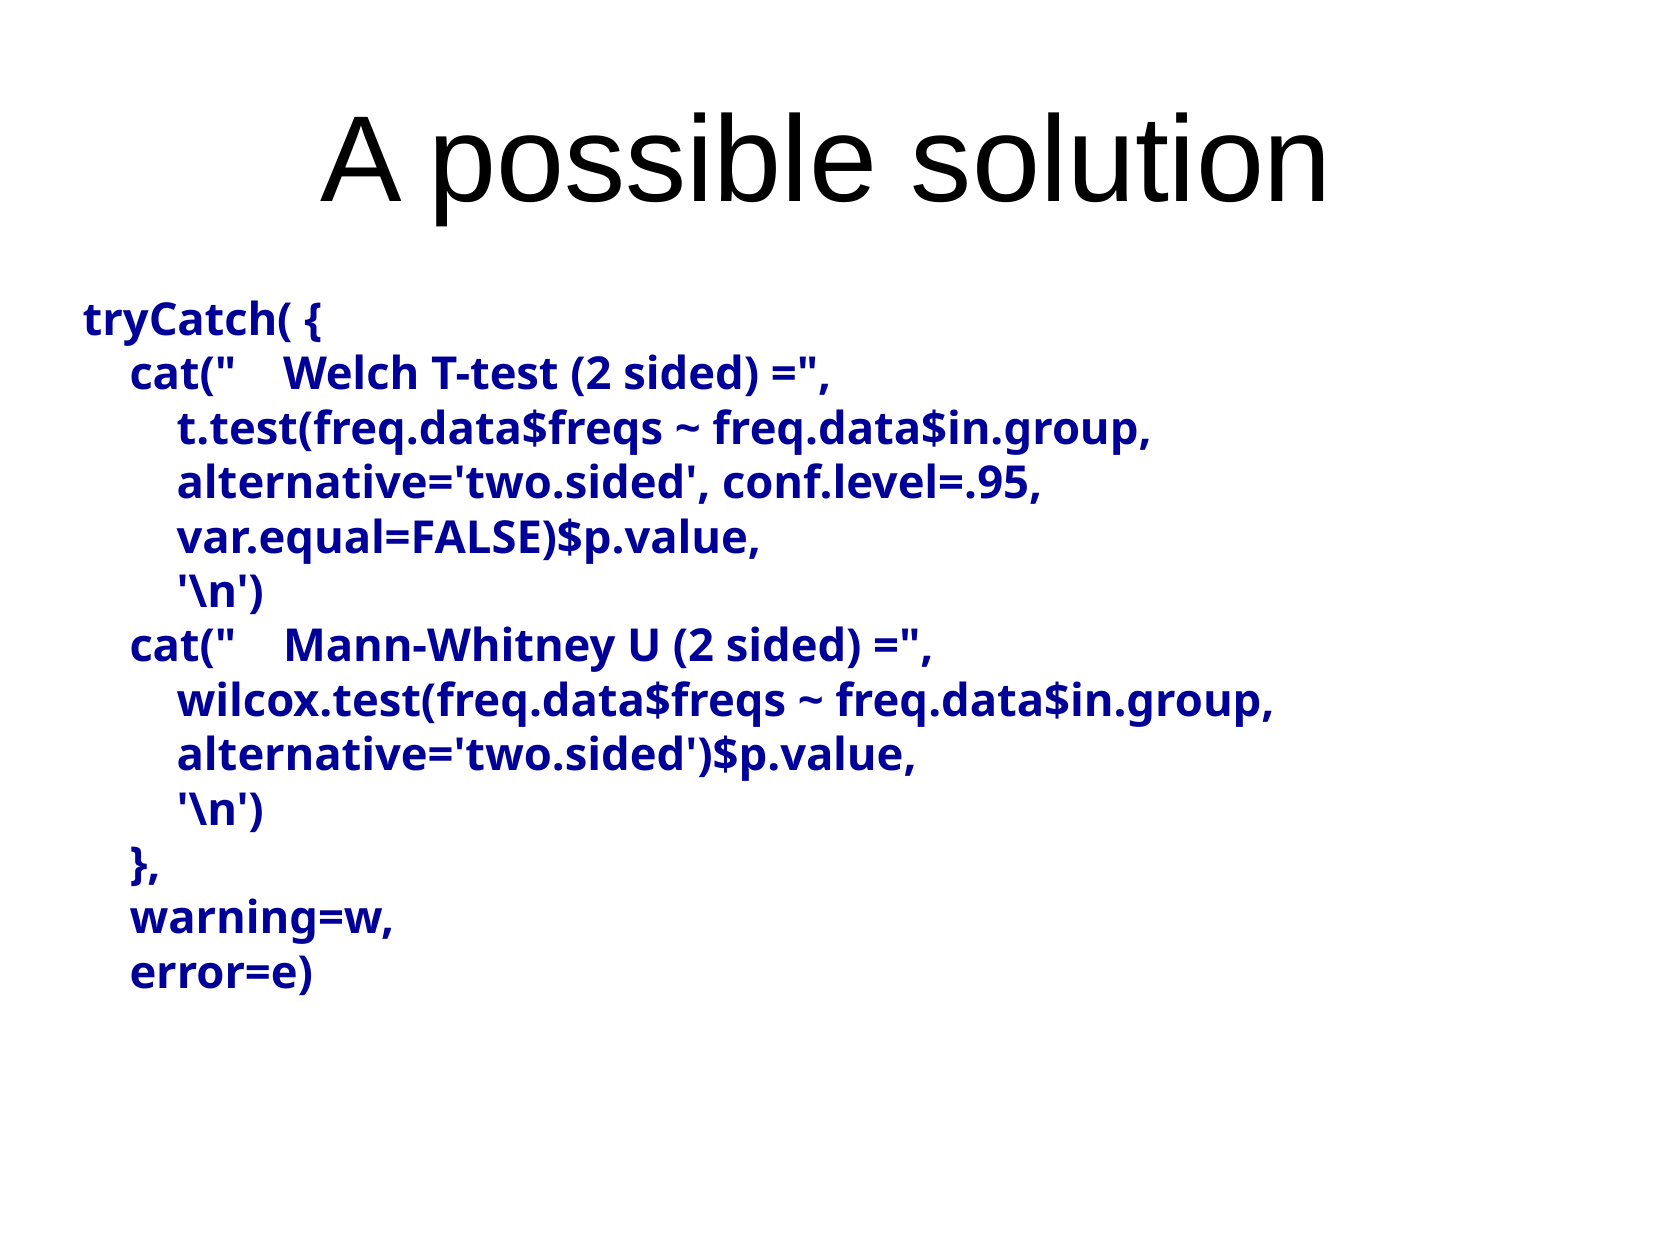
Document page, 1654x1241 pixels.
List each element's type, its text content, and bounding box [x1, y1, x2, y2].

text_box tryCatch( { cat(" Welch T-test (2 sided) =", t.test(freq.data$freqs ~ freq.data$in.group, alternative='two.sided', conf.level=.95, var.equal=FALSE)$p.value, '\n') cat(" Mann-Whitney U (2 sided) =", wilcox.test(freq.data$freqs ~ freq.data$in.group, alternative='two.sided')$p.value, '\n') }, warning=w, error=e) [82, 290, 1571, 1010]
text_box A possible solution [82, 49, 1571, 257]
